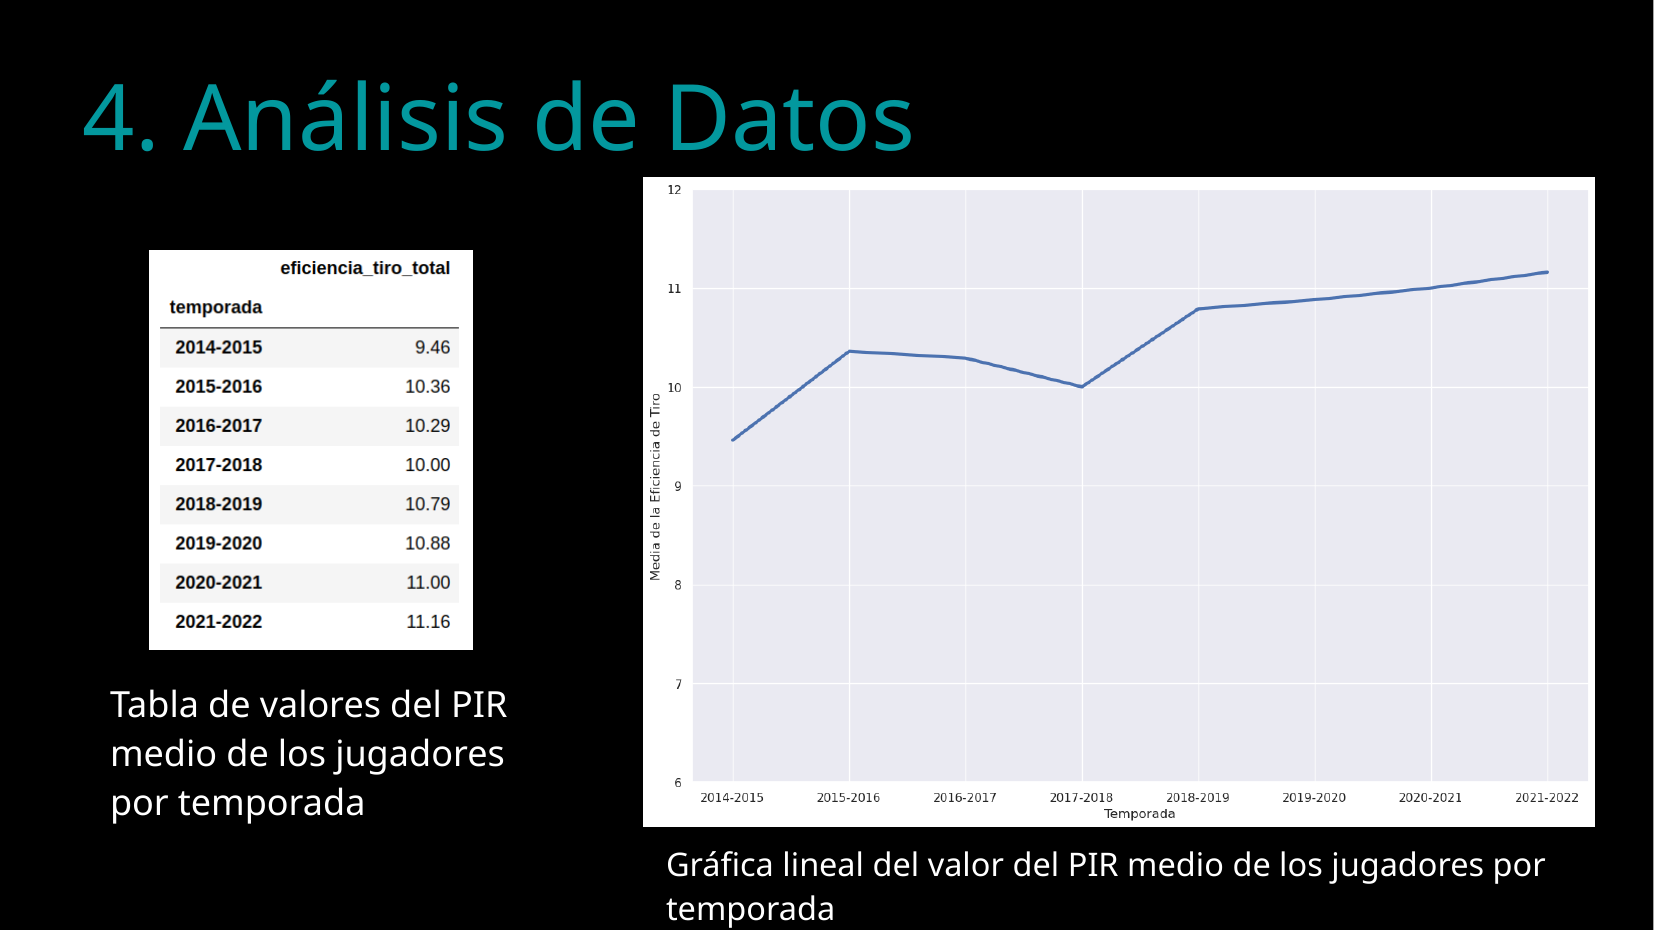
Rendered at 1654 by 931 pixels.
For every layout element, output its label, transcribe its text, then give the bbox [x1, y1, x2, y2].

list Gráfica lineal del valor del PIR medio de los jugadores por temporada [620, 841, 1595, 931]
list Tabla de valores del PIR medio de los jugadores por temporada [59, 679, 532, 827]
title 4. Análisis de Datos [82, 28, 1571, 201]
picture [643, 177, 1595, 827]
picture [149, 250, 473, 650]
